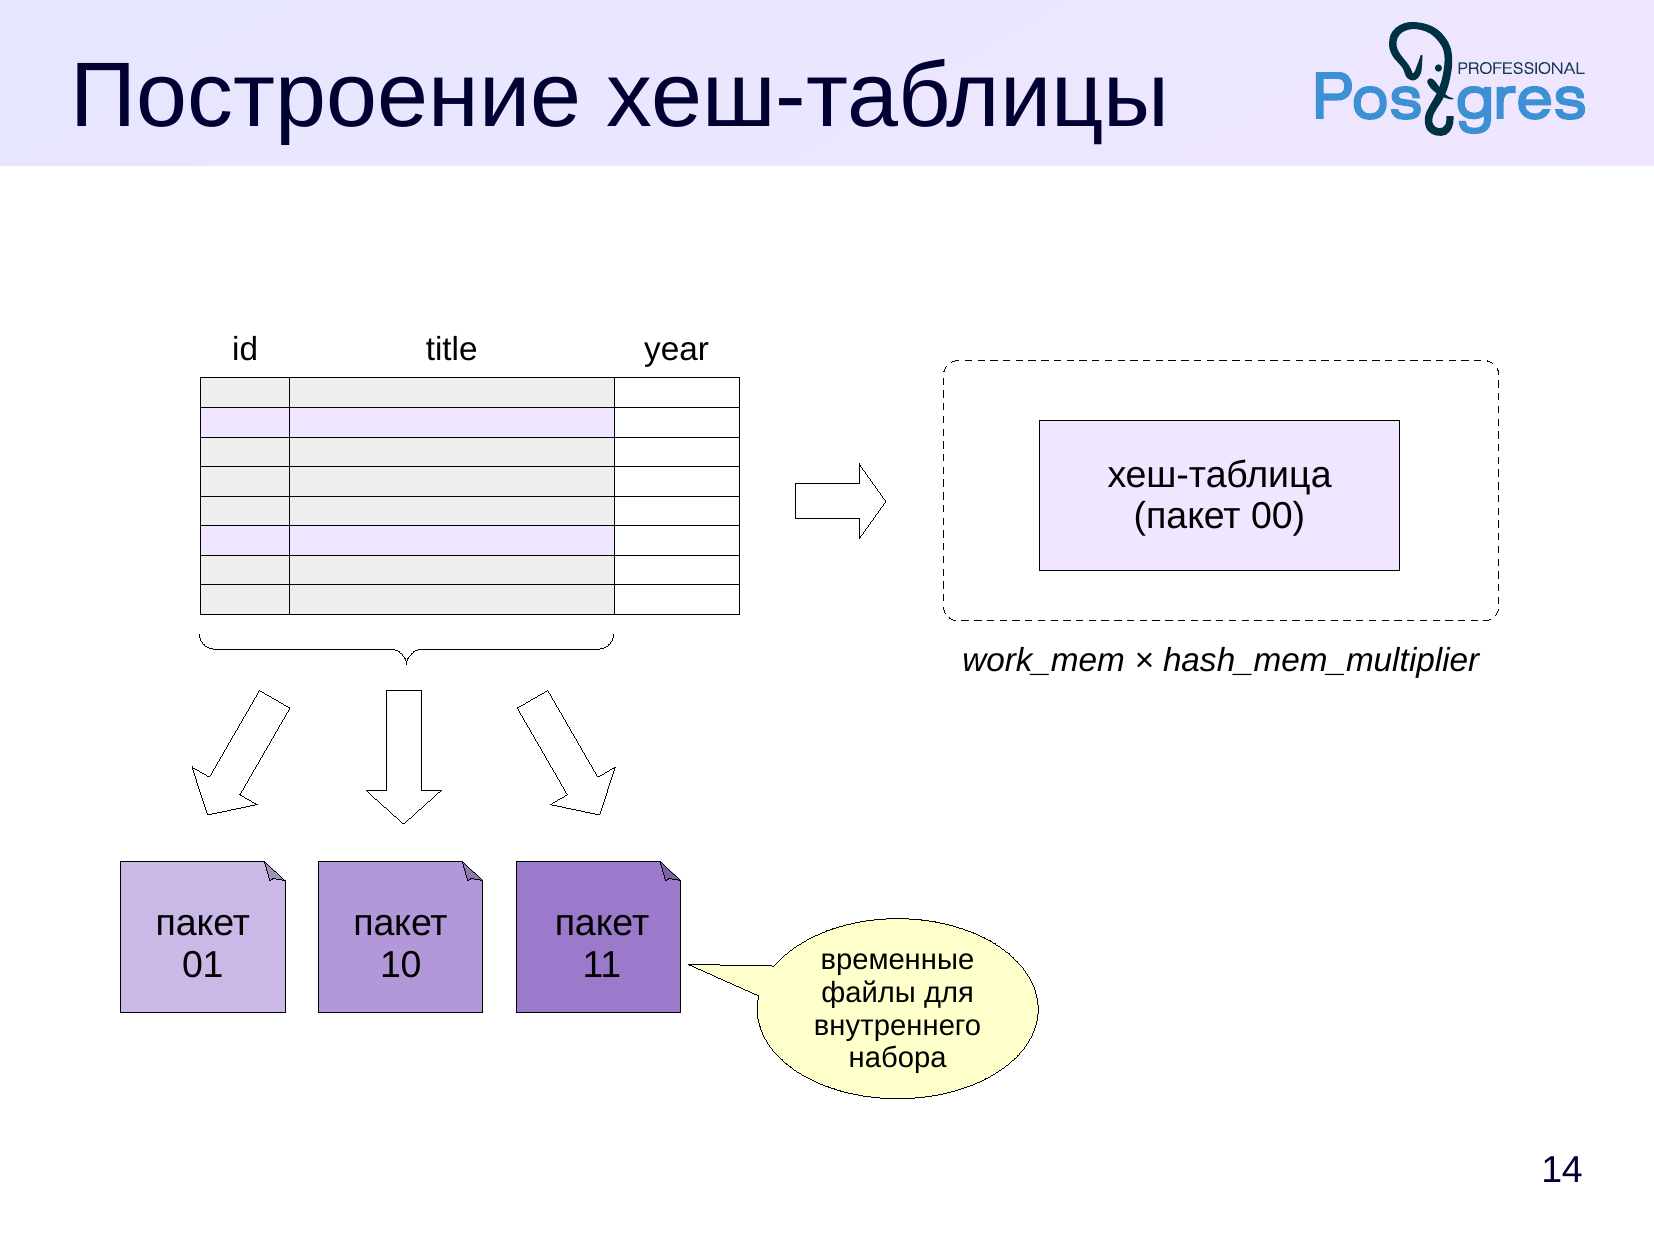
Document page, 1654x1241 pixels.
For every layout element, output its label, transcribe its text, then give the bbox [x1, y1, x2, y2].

text_box [795, 463, 886, 539]
text_box хеш-таблица (пакет 00) [1039, 420, 1400, 571]
text_box year [614, 318, 740, 377]
text_box [517, 690, 616, 815]
text_box [318, 861, 483, 1013]
text_box [200, 377, 740, 615]
text_box [516, 861, 681, 1013]
text_box work_mem × hash_mem_multiplier [943, 634, 1499, 687]
text_box id [200, 318, 289, 377]
text_box [366, 690, 442, 824]
text_box [943, 360, 1499, 621]
text_box пакет 11 [539, 893, 676, 993]
text_box пакет 10 [338, 893, 477, 1006]
text_box title [289, 318, 614, 377]
title Построение хеш-таблицы [70, 43, 1261, 151]
text_box пакет 01 [140, 893, 276, 1006]
text_box временные файлы для внутреннего набора [688, 918, 1039, 1099]
text_box [120, 861, 286, 1013]
text_box [192, 690, 290, 815]
